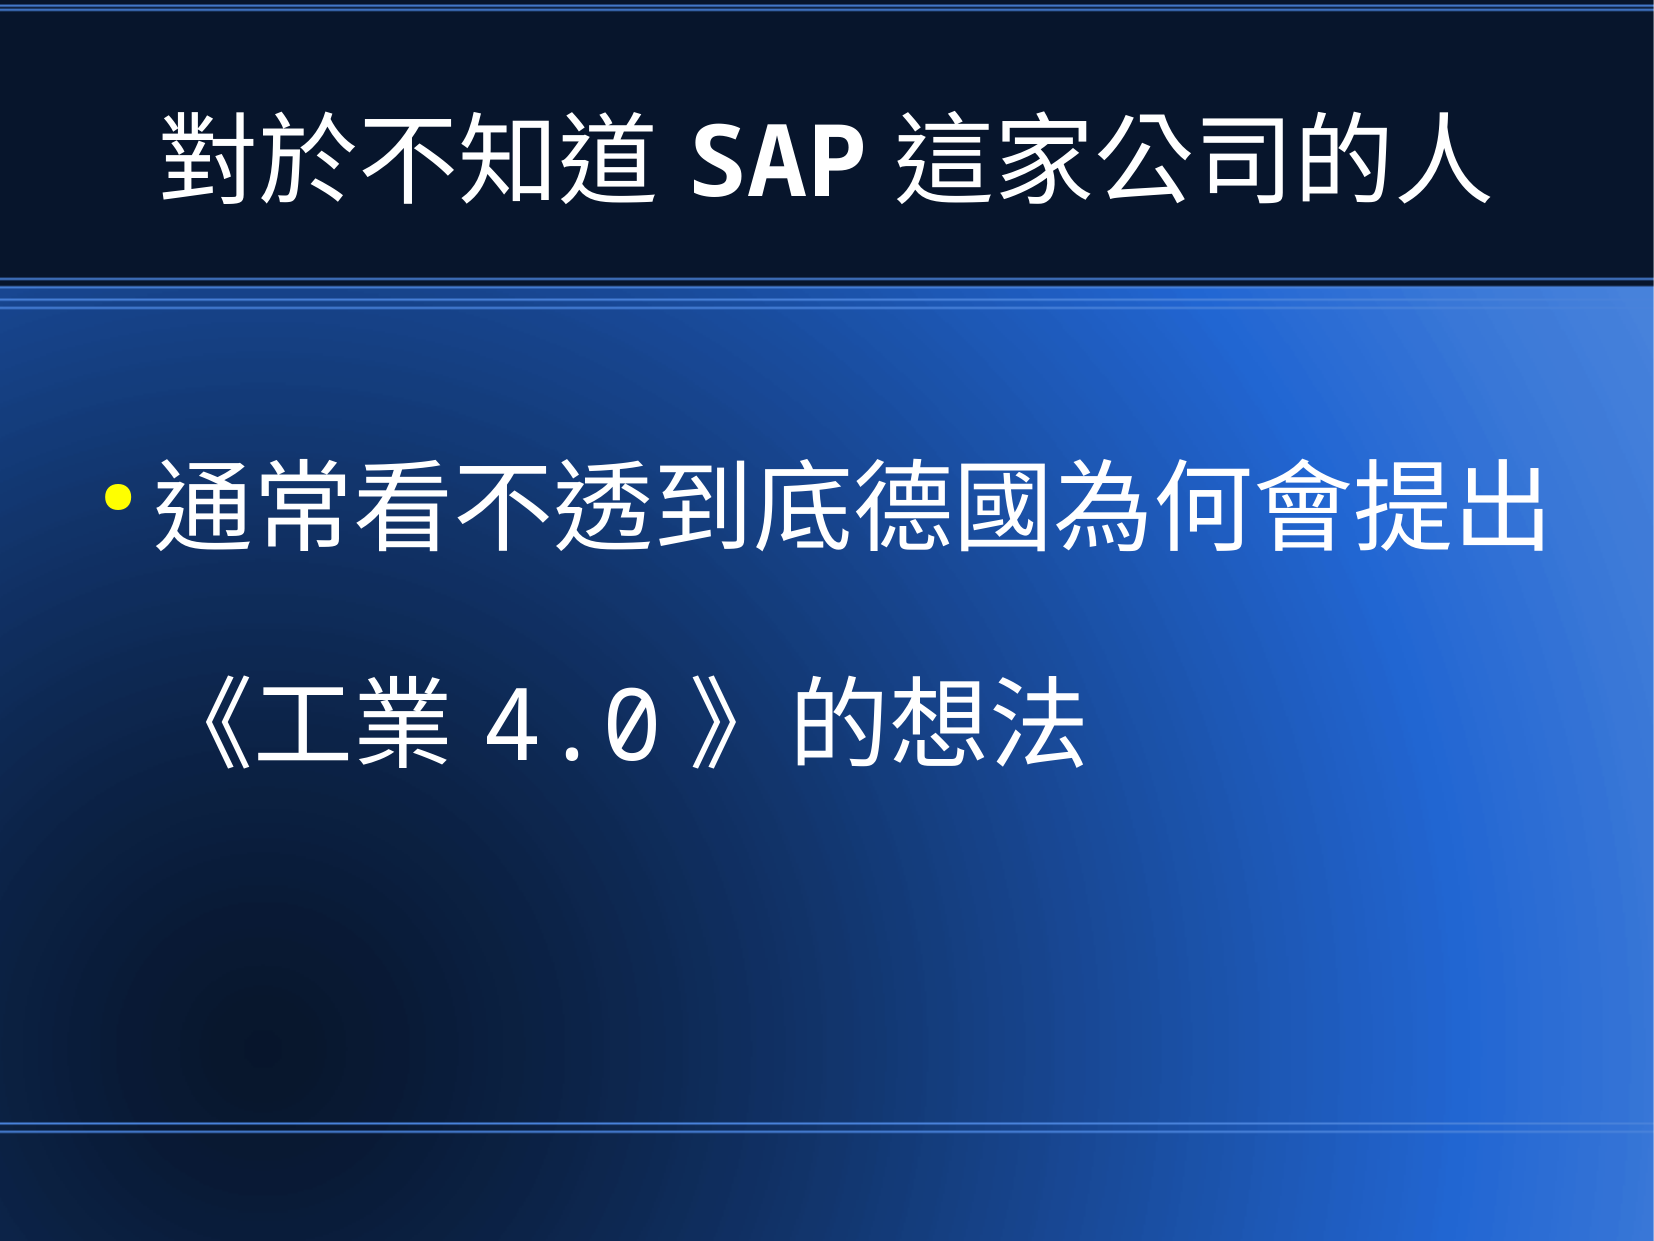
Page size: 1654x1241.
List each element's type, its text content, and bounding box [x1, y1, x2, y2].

title 對於不知道SAP這家公司的人 [82, 49, 1571, 257]
list 通常看不透到底德國為何會提出《工業4.0》的想法 [82, 355, 1571, 1241]
picture [0, 0, 1654, 1241]
